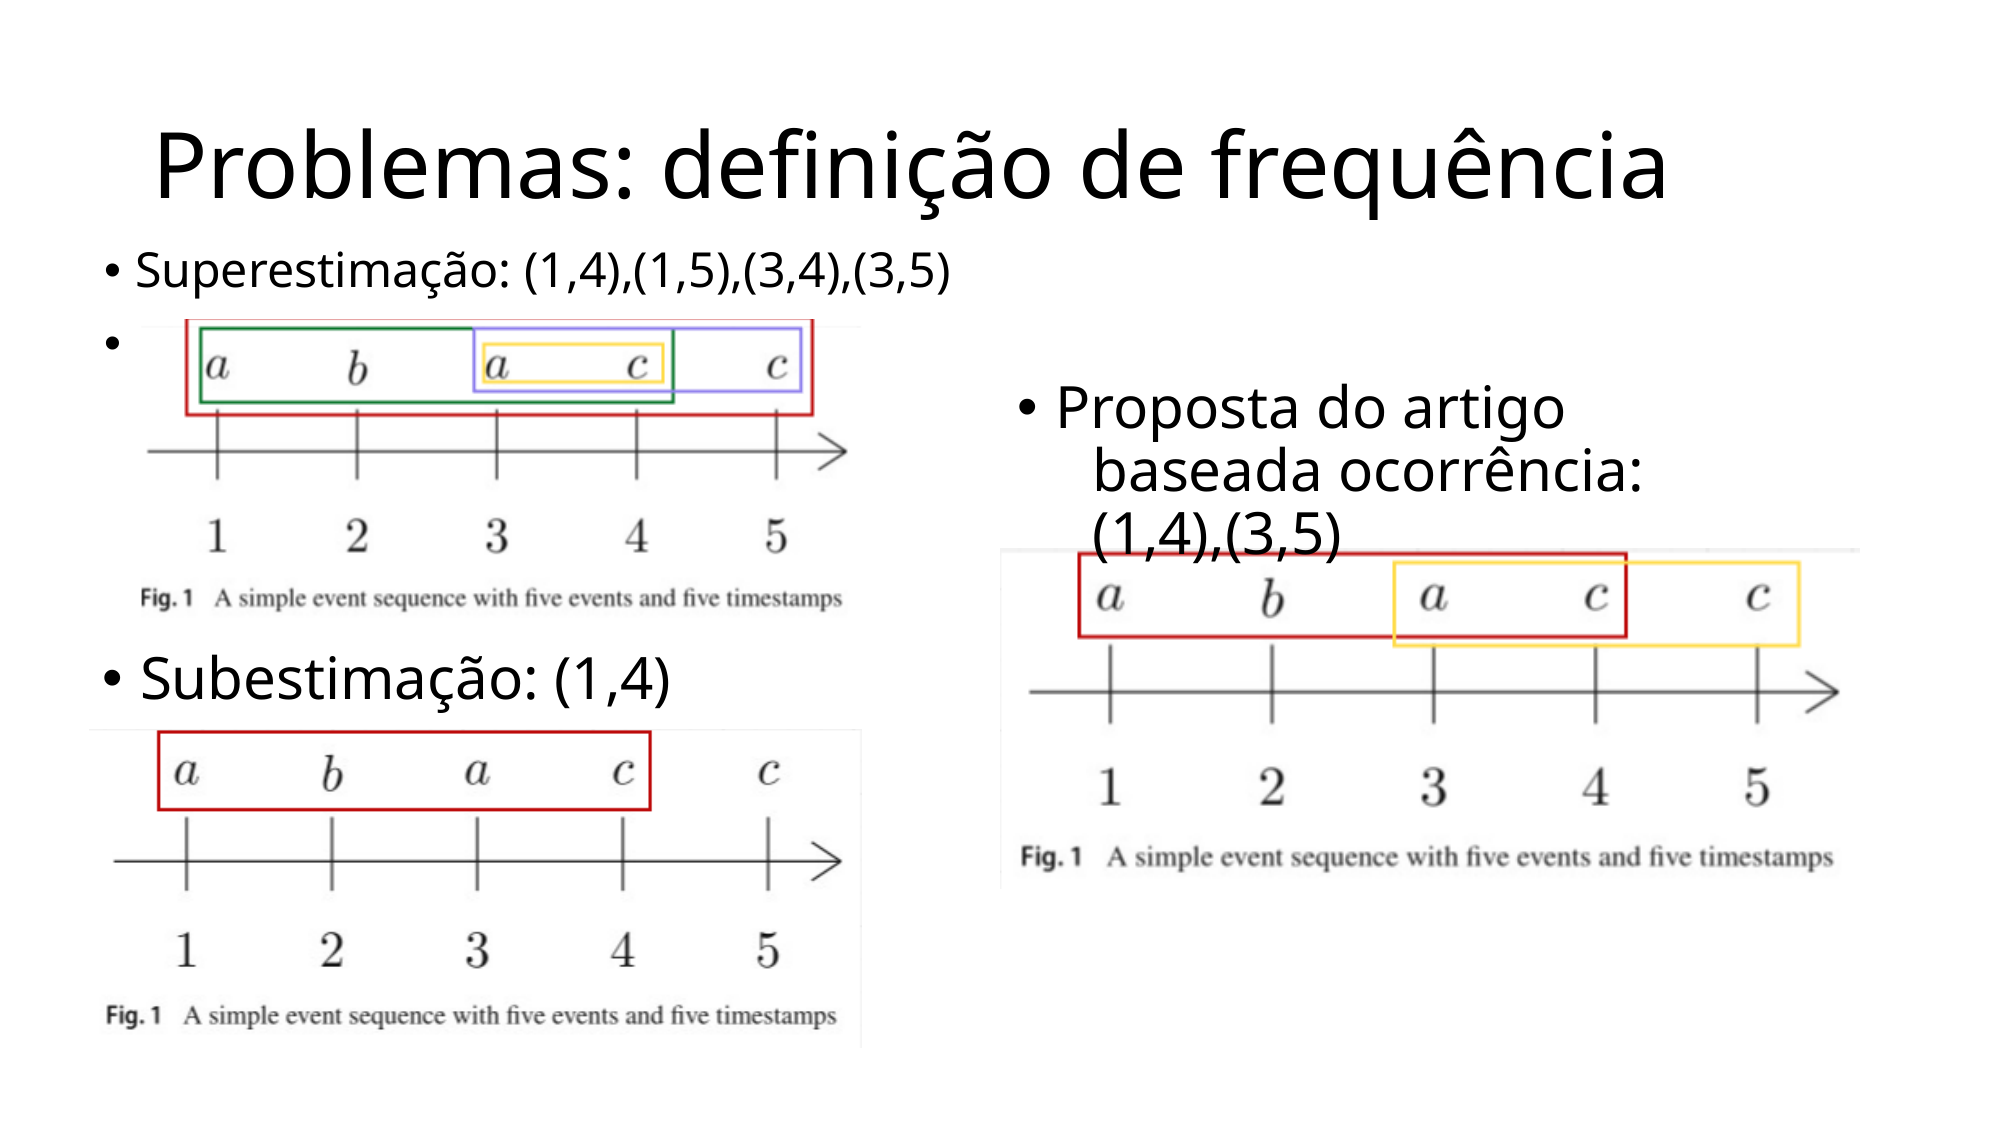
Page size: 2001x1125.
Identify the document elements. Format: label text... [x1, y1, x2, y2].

text_box Subestimação: (1,4) [87, 642, 860, 742]
picture [89, 729, 862, 1048]
list Superestimação: (1,4),(1,5),(3,4),(3,5) [89, 238, 1136, 341]
picture [1000, 548, 1860, 889]
text_box Proposta do artigo baseada ocorrência: (1,4),(3,5) [1002, 370, 1795, 473]
title Problemas: definição de frequência [137, 59, 1863, 278]
picture [141, 319, 862, 628]
